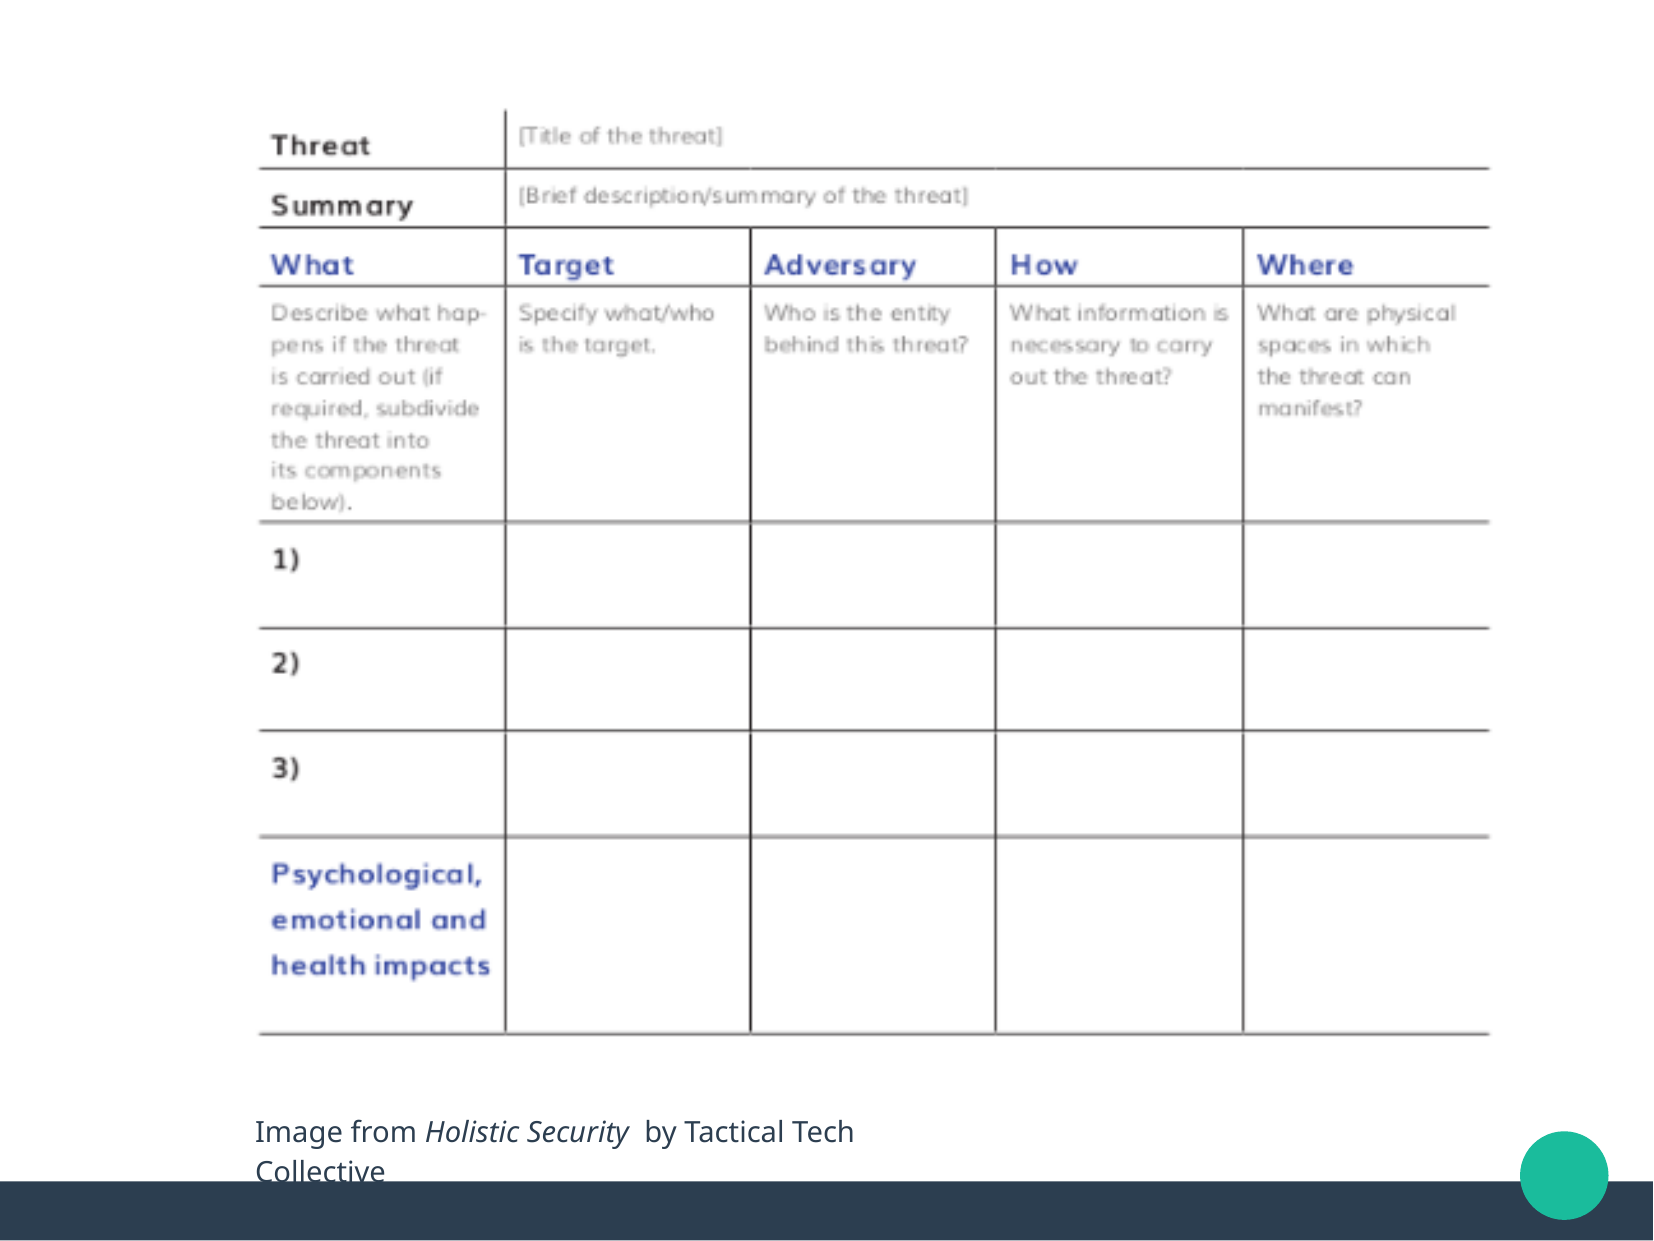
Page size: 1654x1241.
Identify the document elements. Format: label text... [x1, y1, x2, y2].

picture [209, 89, 1531, 1085]
text_box Image from Holistic Security by Tactical Tech Collective [240, 1103, 961, 1156]
